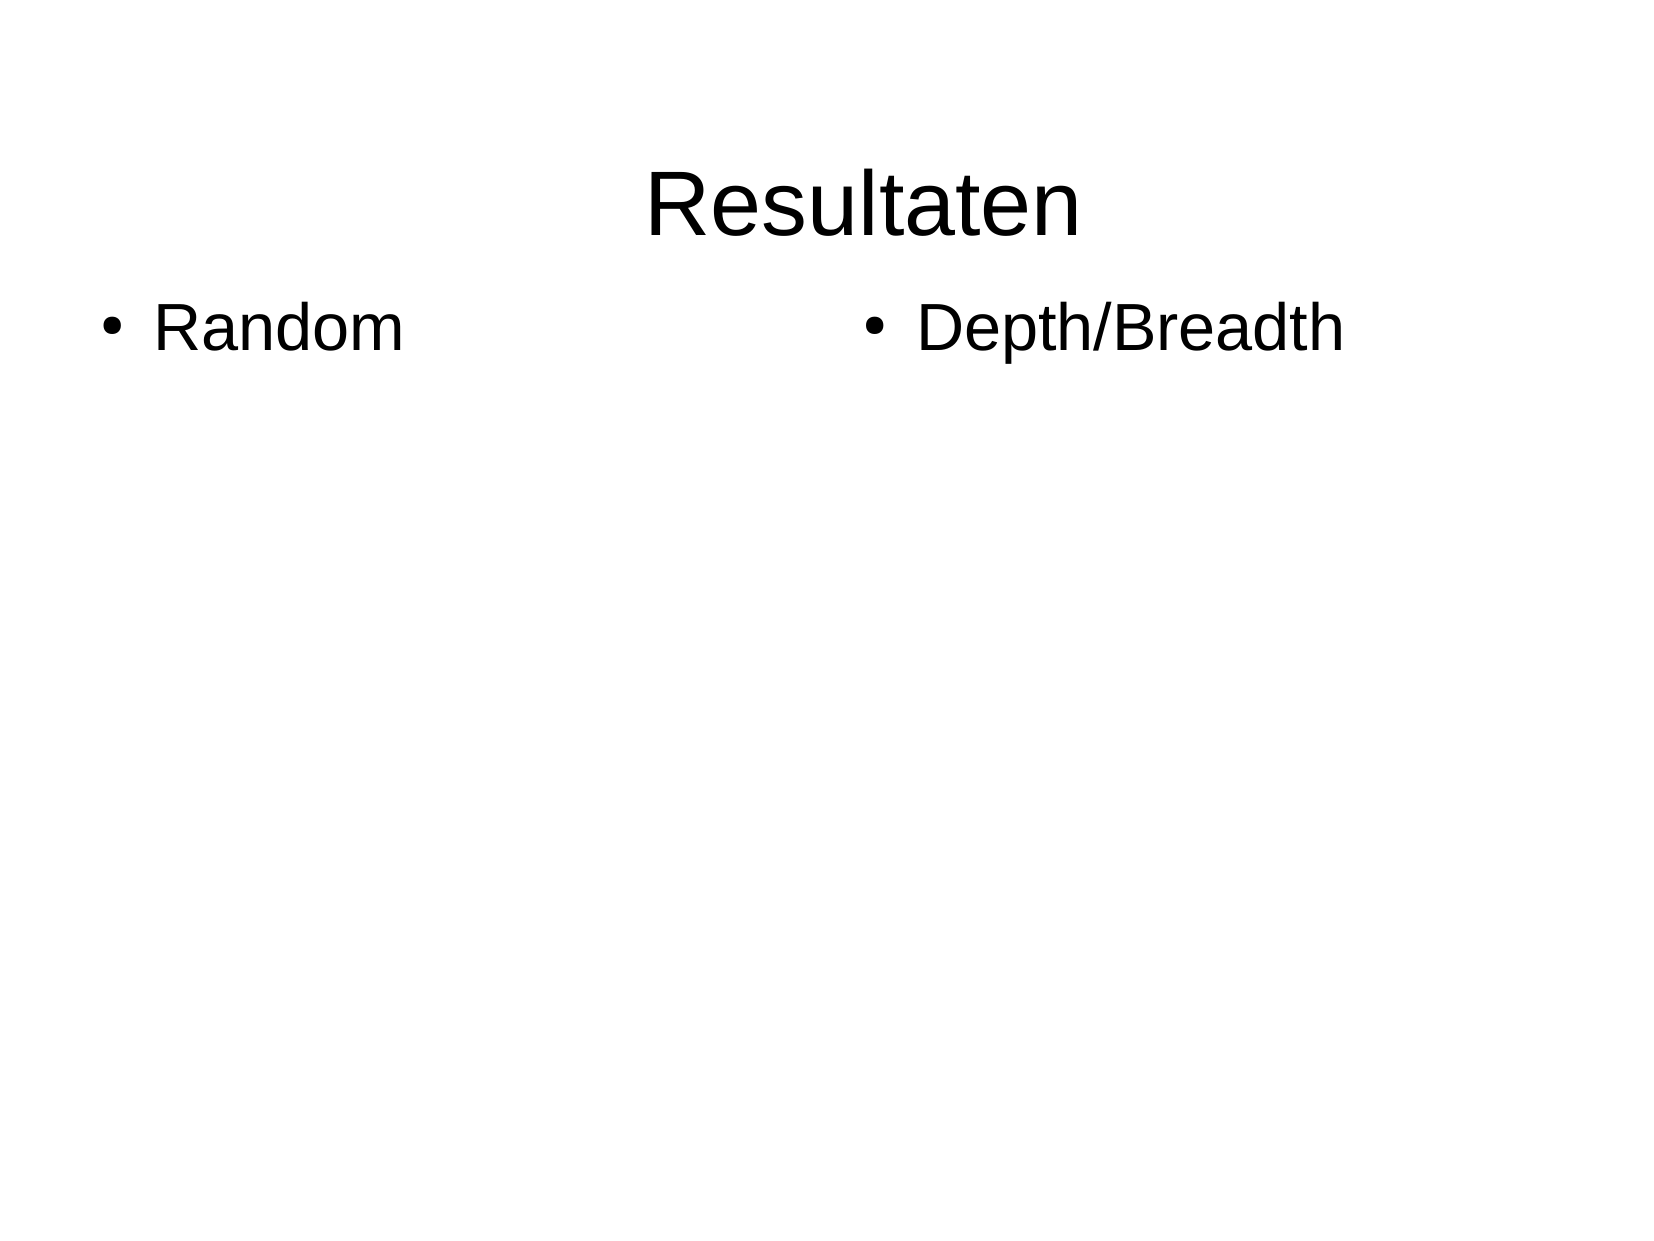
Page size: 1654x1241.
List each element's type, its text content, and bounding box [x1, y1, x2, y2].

title Resultaten [82, 49, 1571, 257]
list Depth/Breadth [845, 290, 1572, 1109]
list Random [82, 290, 809, 1109]
